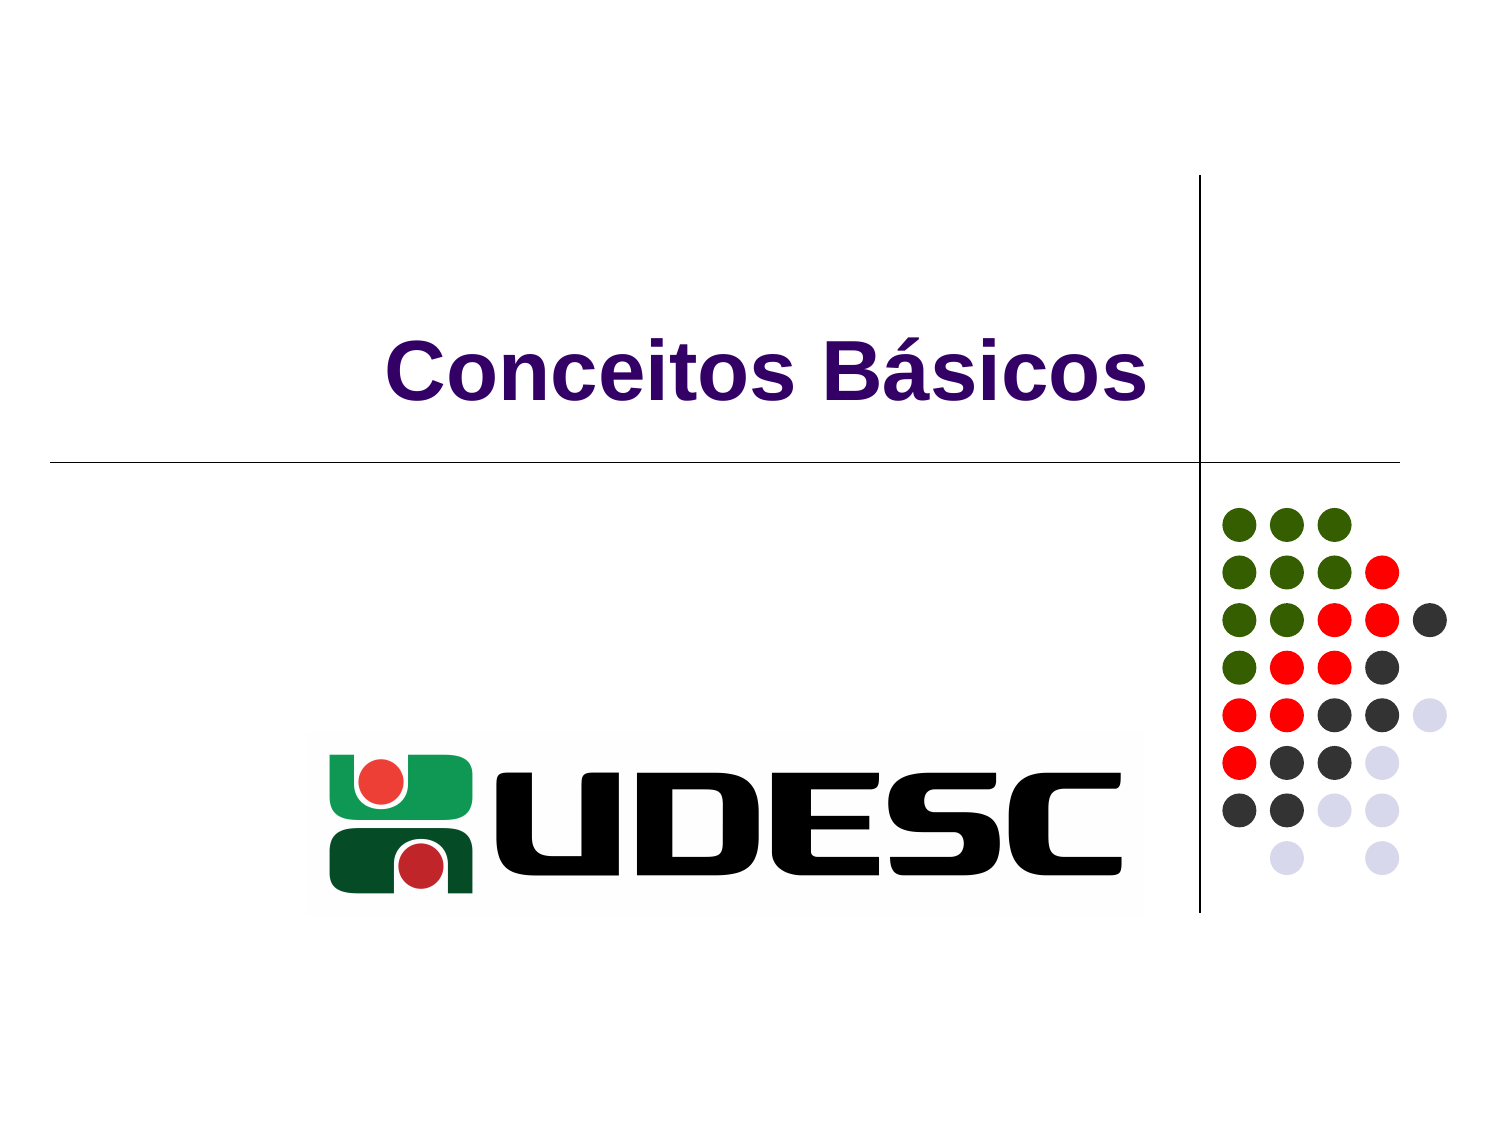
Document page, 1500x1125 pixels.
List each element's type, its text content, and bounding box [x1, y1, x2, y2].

picture [307, 732, 1144, 916]
title Conceitos Básicos [51, 76, 1165, 427]
